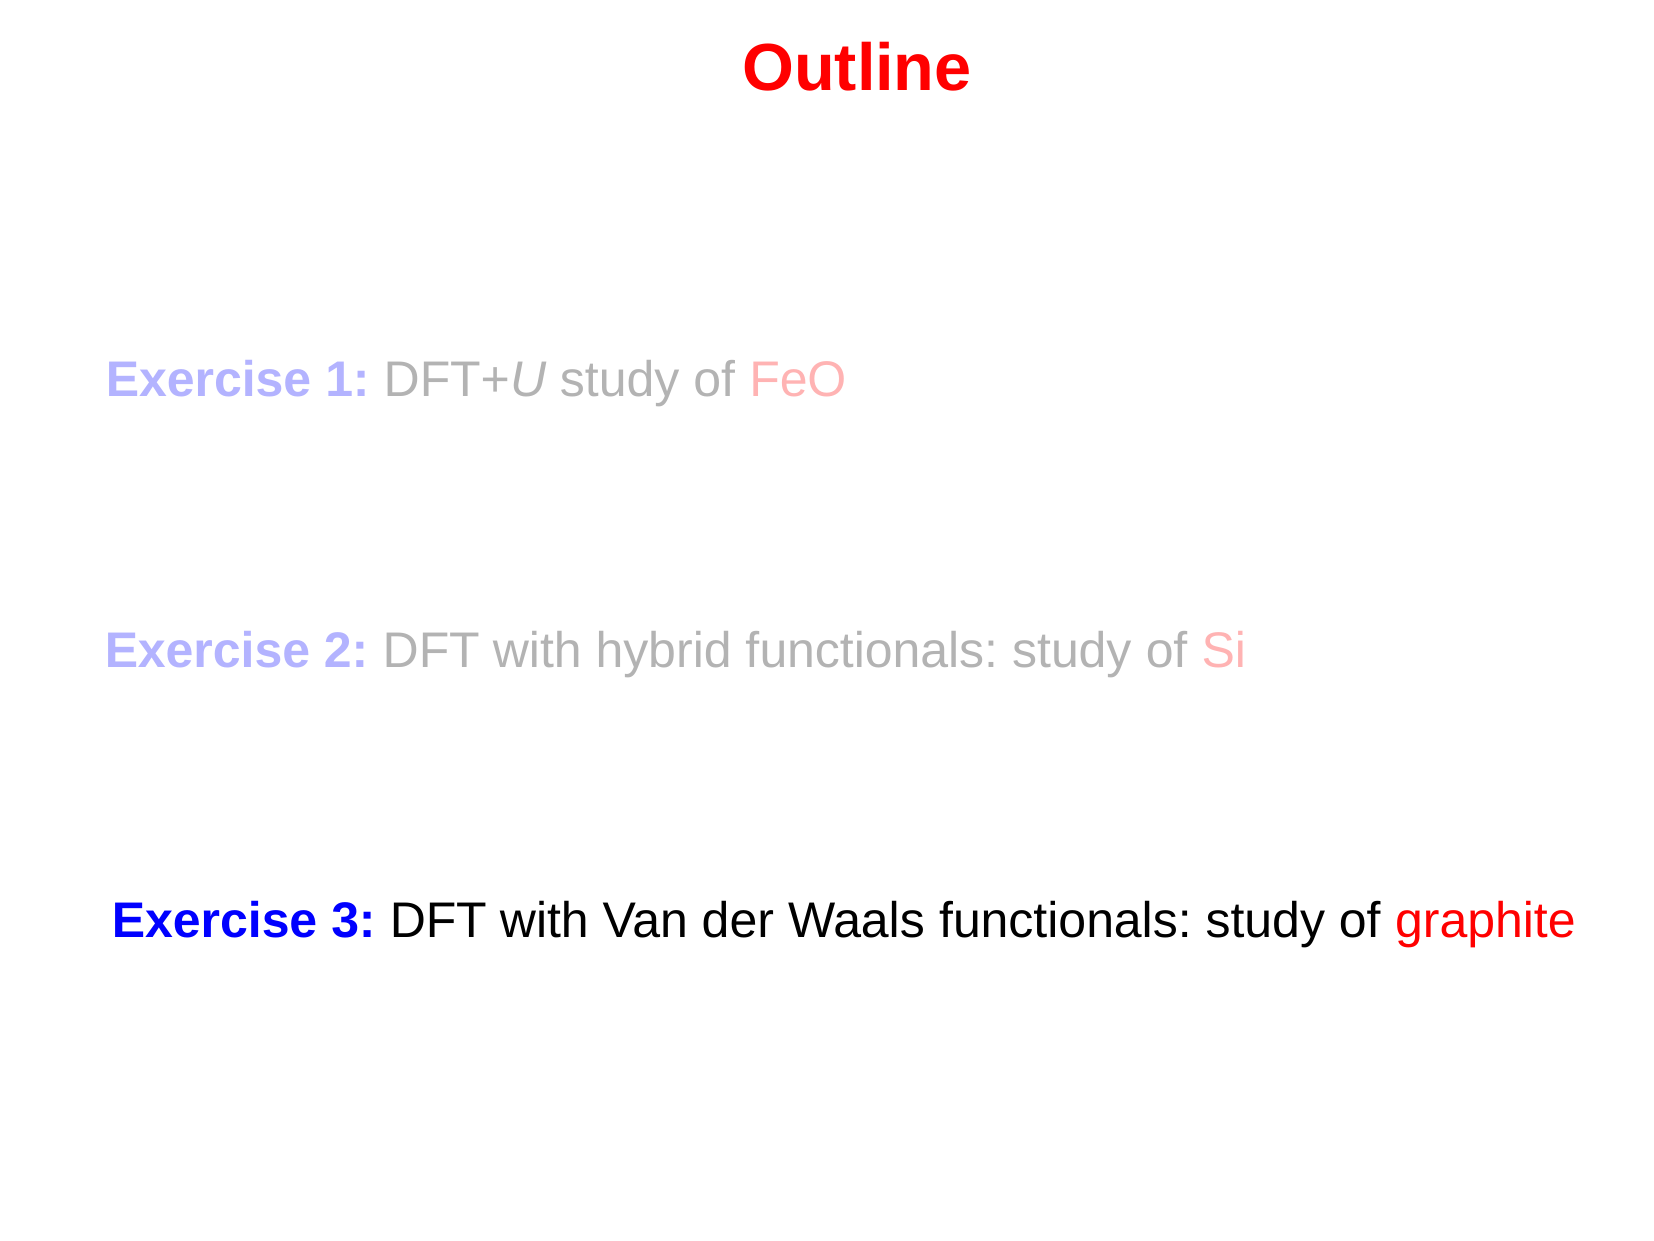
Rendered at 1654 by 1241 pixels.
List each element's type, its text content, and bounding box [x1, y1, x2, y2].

text_box [60, 299, 1606, 780]
title Outline [574, 30, 1141, 106]
text_box Exercise 3: DFT with Van der Waals functionals: study of graphite [97, 885, 1591, 957]
